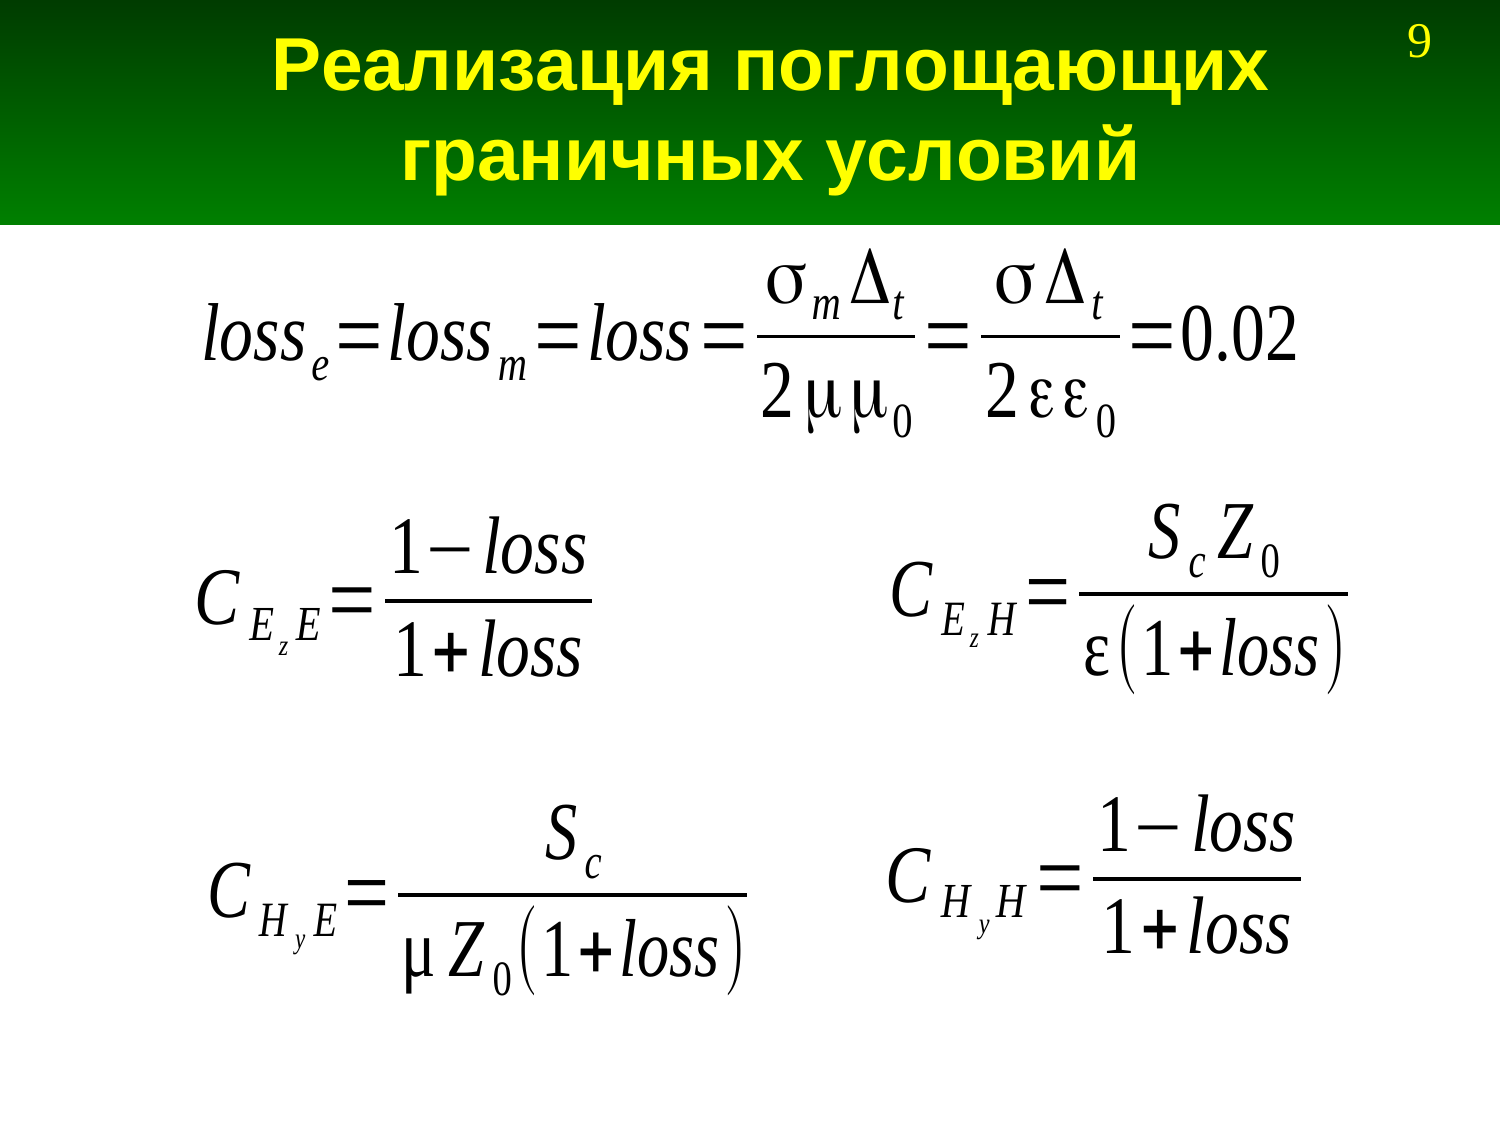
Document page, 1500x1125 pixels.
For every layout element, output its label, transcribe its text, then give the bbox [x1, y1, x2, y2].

chart [862, 484, 1378, 700]
chart [177, 502, 612, 697]
chart [868, 779, 1321, 974]
chart [180, 785, 778, 1006]
title Реализация поглощающих граничных условий [100, 7, 1441, 204]
chart [184, 241, 1316, 447]
